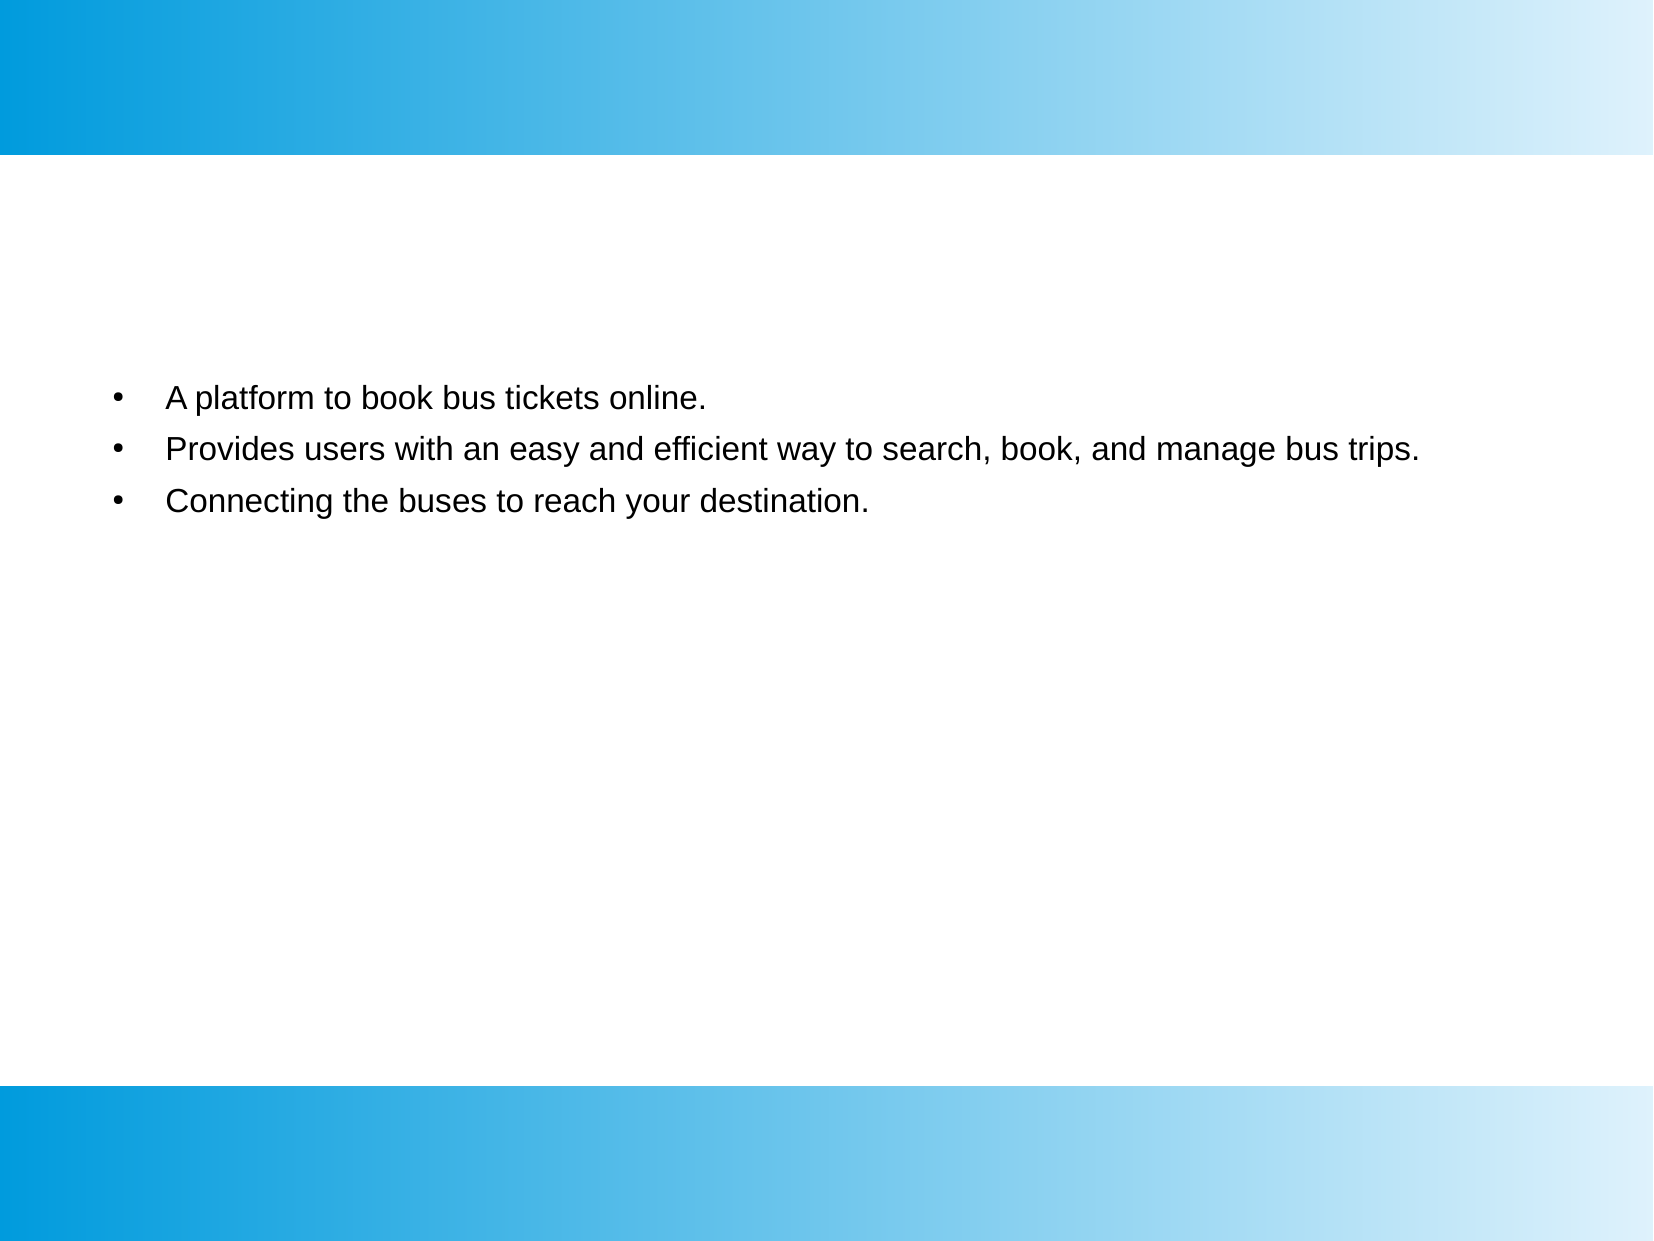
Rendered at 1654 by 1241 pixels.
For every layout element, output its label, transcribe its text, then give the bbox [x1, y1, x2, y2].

list A platform to book bus tickets online. Provides users with an easy and efficient way to search, book, and manage bus trips. Connecting the buses to reach your destination. [94, 379, 1583, 1099]
